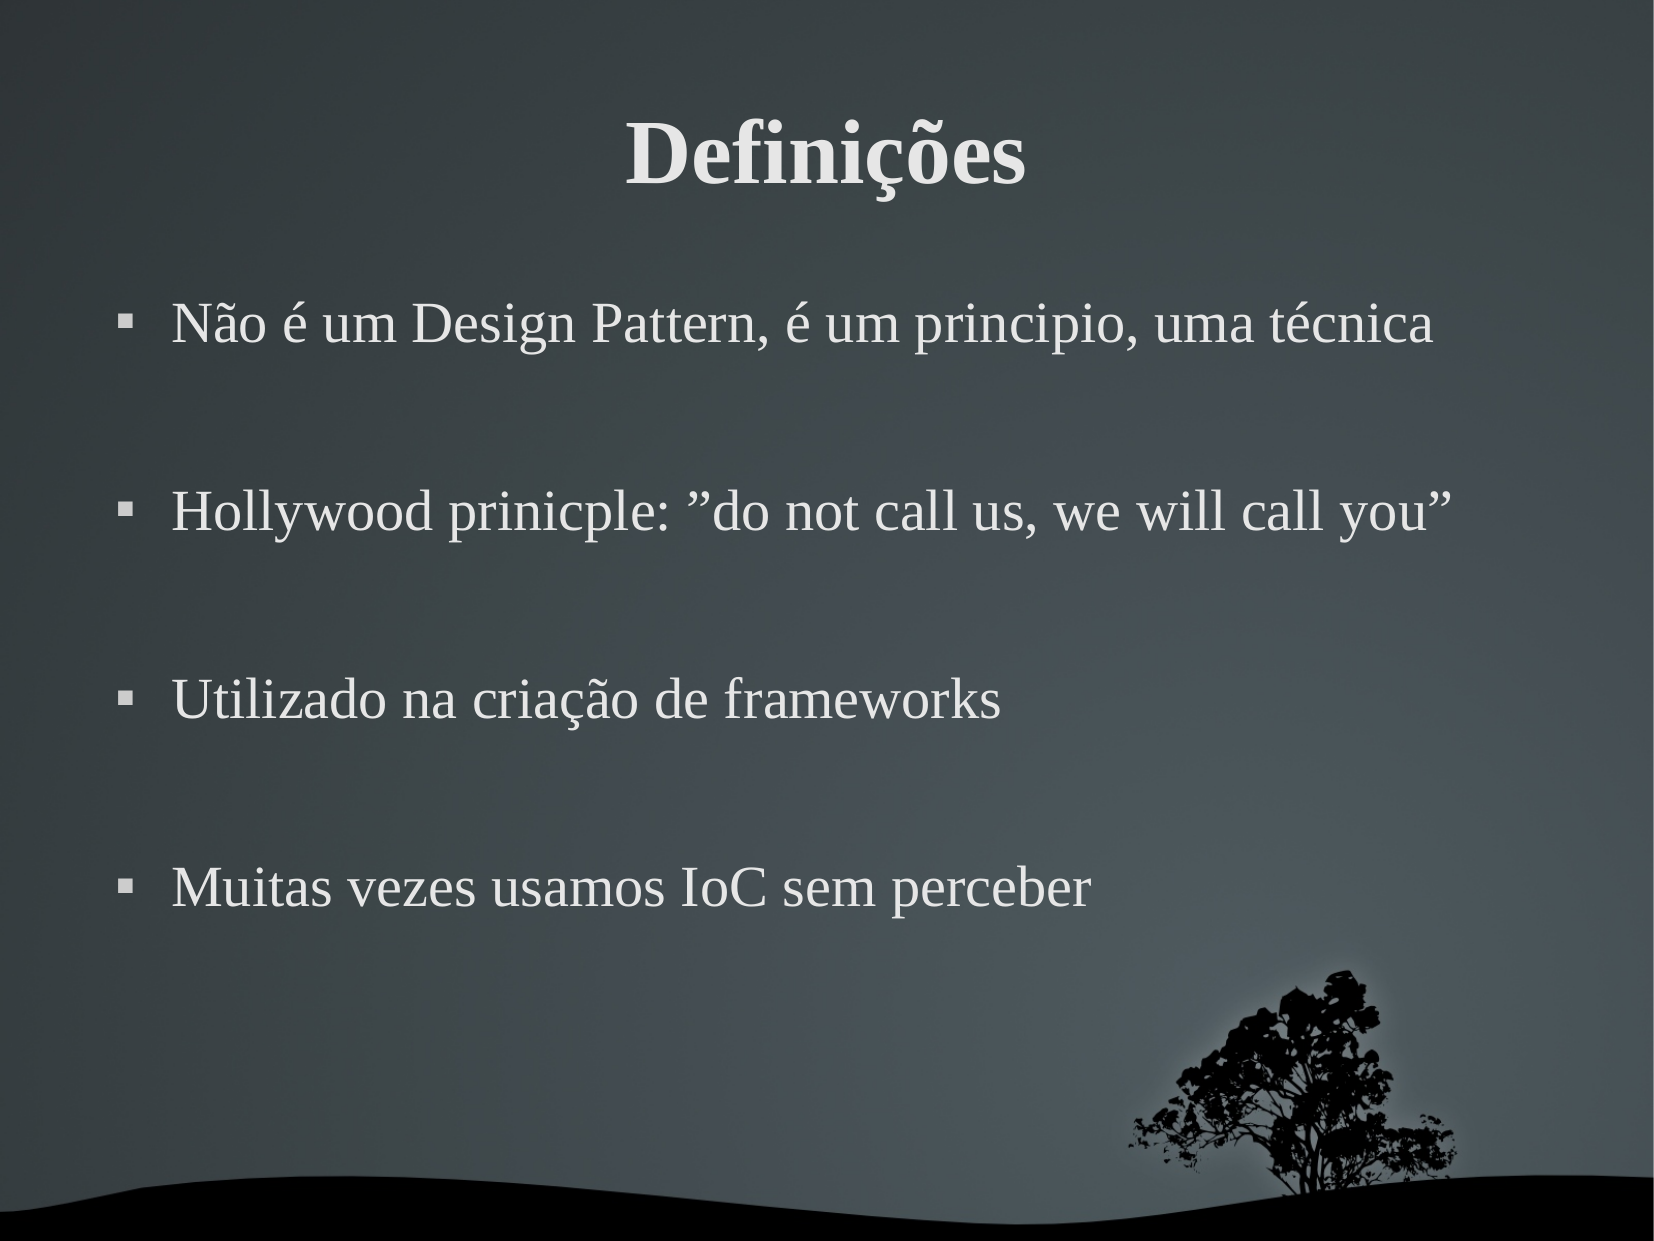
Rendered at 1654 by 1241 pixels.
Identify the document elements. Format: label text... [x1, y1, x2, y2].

title Definições [82, 56, 1571, 250]
list Não é um Design Pattern, é um principio, uma técnica Hollywood prinicple: ”do not call us, we will call you” Utilizado na criação de frameworks Muitas vezes usamos IoC sem perceber [82, 290, 1571, 1094]
picture [0, 0, 1654, 1241]
